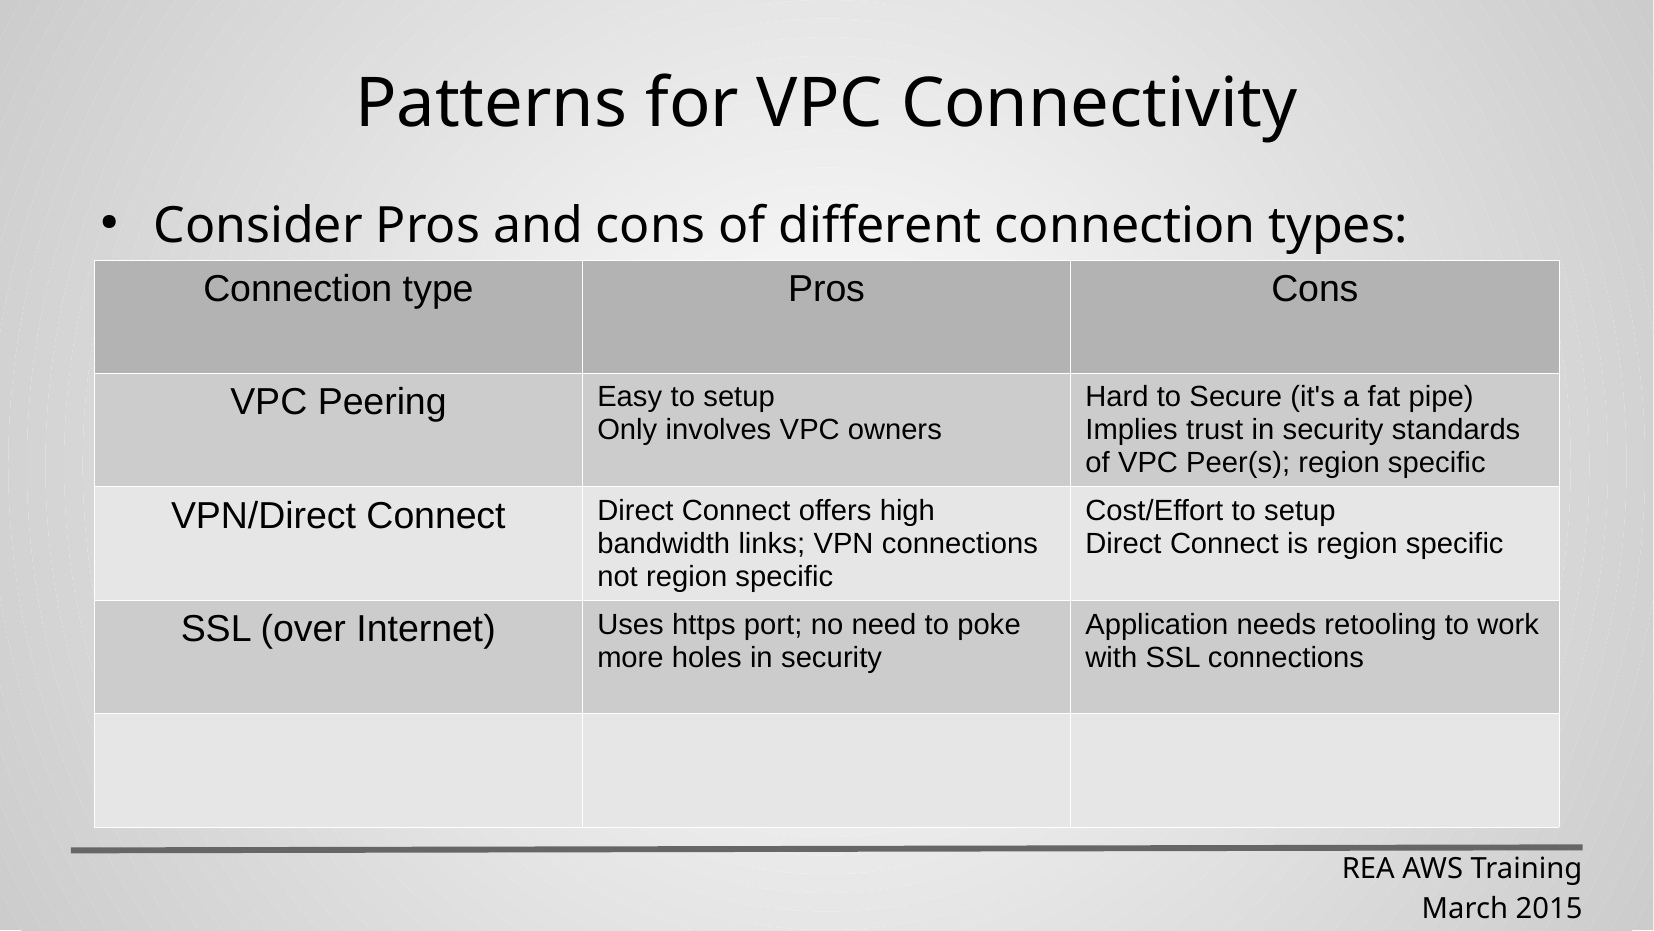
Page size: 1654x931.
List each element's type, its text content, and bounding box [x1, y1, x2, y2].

table_cell Hard to Secure (it's a fat pipe) Implies trust in security standards of VPC Peer(s); region specific [1071, 374, 1559, 486]
table_header Pros [583, 261, 1070, 373]
table_header Connection type [95, 261, 582, 373]
table_cell Direct Connect offers high bandwidth links; VPN connections not region specific [583, 487, 1070, 600]
table_cell Easy to setup Only involves VPC owners [583, 374, 1070, 486]
table_cell [583, 714, 1070, 827]
table_cell Application needs retooling to work with SSL connections [1071, 601, 1559, 713]
table_cell VPC Peering [95, 374, 582, 486]
table_cell Cost/Effort to setup Direct Connect is region specific [1071, 487, 1559, 600]
title Patterns for VPC Connectivity [82, 34, 1571, 166]
table_cell [1071, 714, 1559, 827]
table_header Cons [1071, 261, 1559, 373]
table_cell SSL (over Internet) [95, 601, 582, 713]
list Consider Pros and cons of different connection types: [82, 188, 1571, 827]
table_cell VPN/Direct Connect [95, 487, 582, 600]
table_cell [95, 714, 582, 827]
table_cell Uses https port; no need to poke more holes in security [583, 601, 1070, 713]
